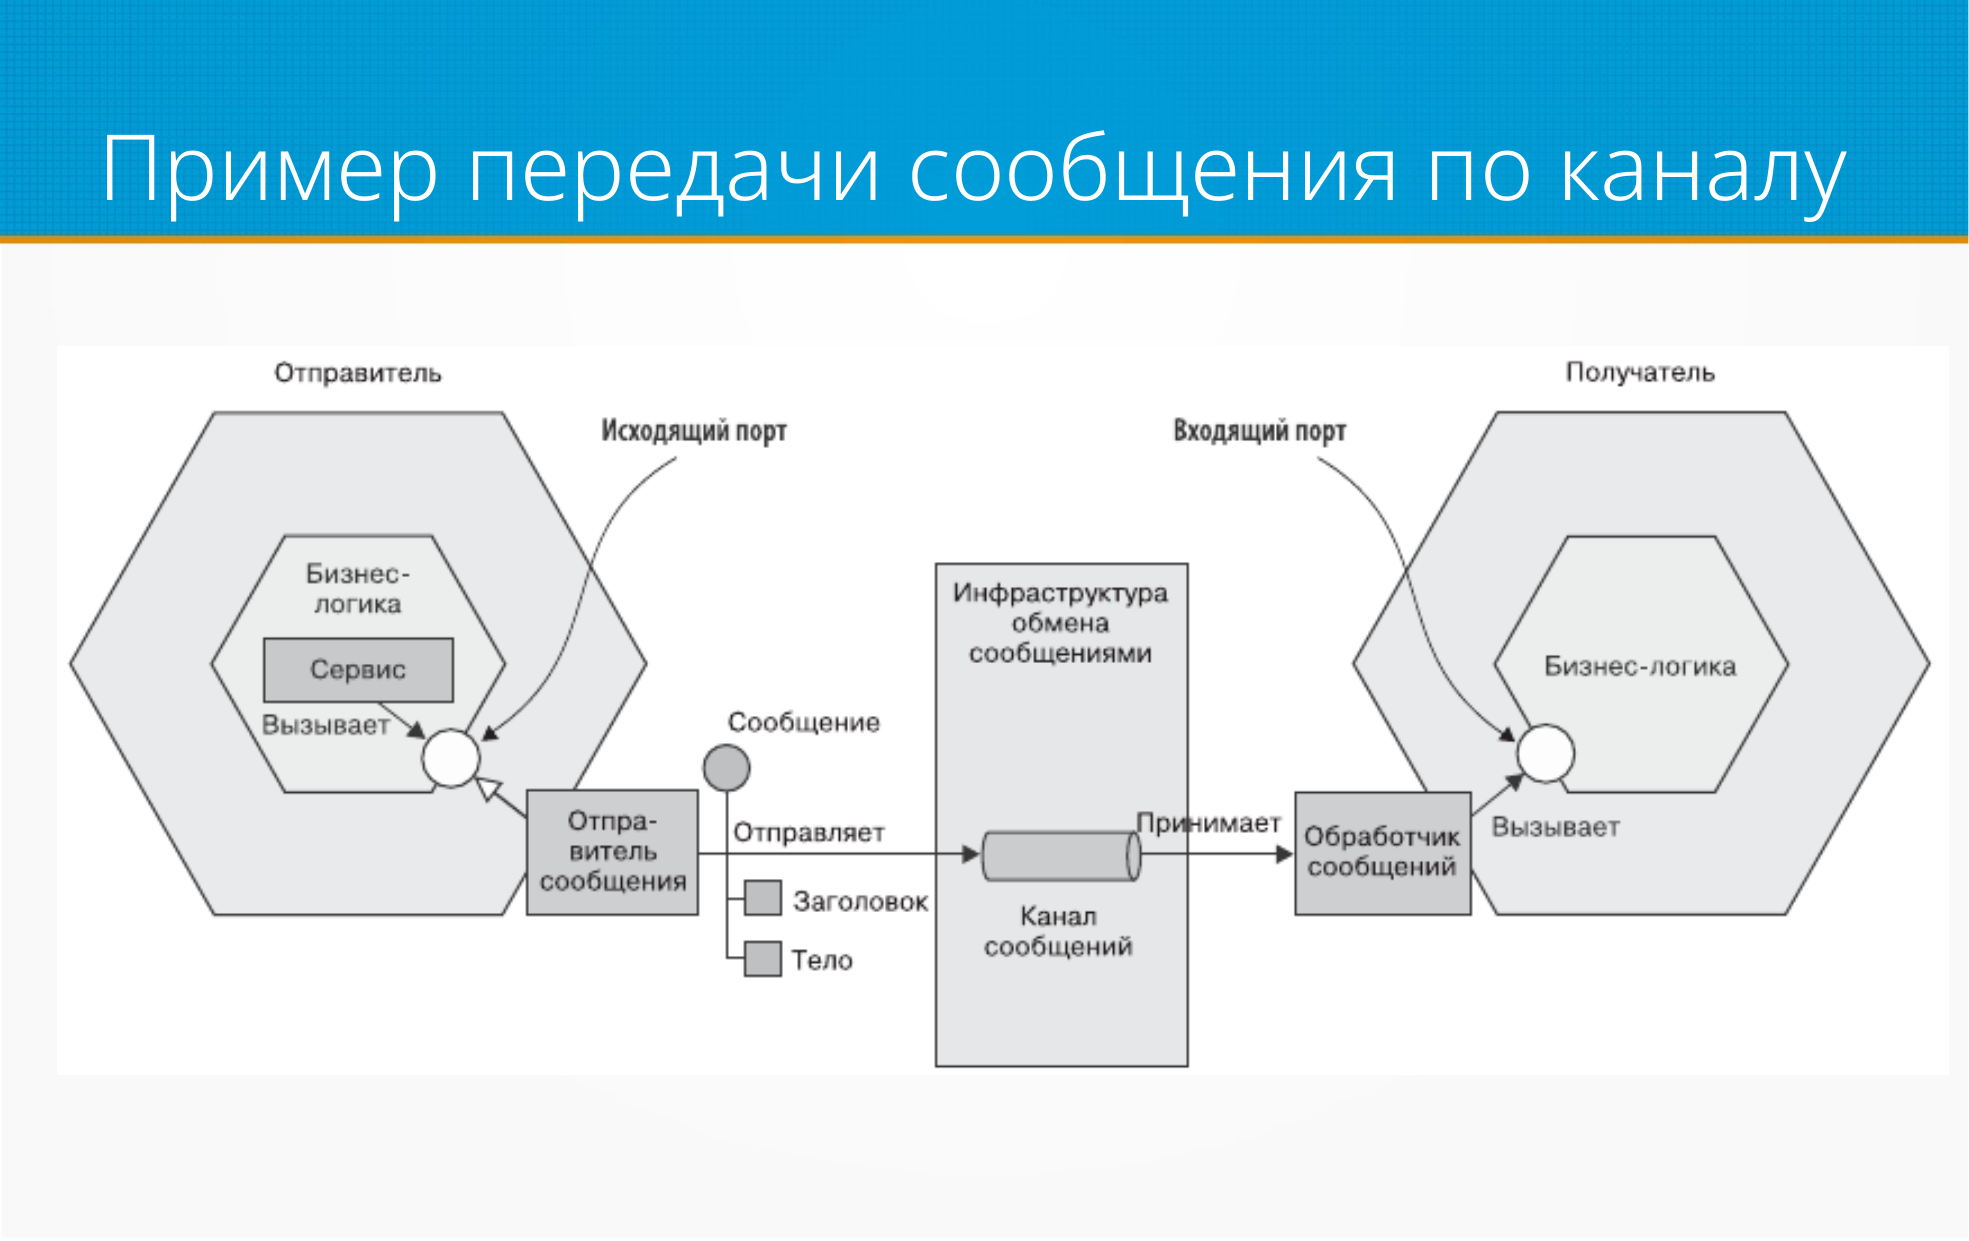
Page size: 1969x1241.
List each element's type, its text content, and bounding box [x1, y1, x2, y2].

title Пример передачи сообщения по каналу [98, 19, 1870, 227]
picture [0, 233, 1969, 1241]
